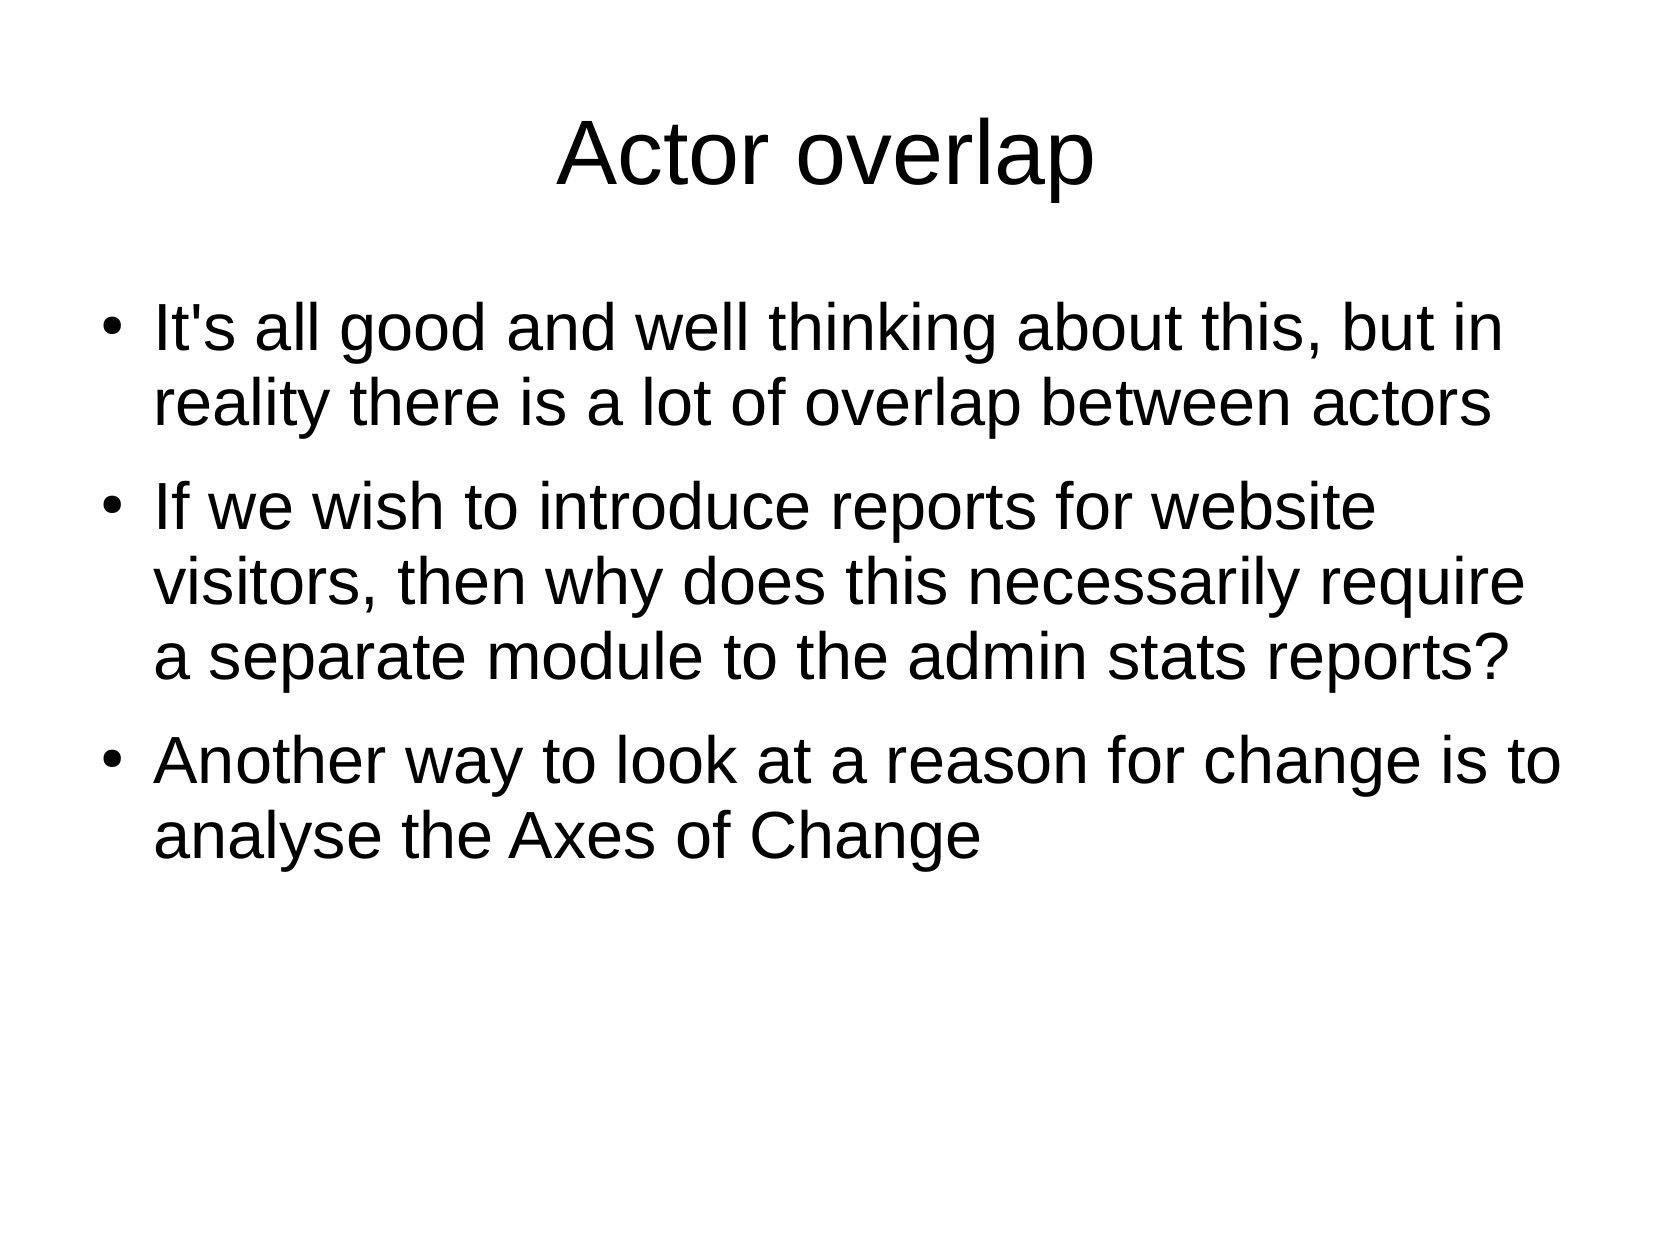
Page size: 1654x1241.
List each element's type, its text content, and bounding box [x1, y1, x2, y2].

title Actor overlap [82, 49, 1571, 257]
list It's all good and well thinking about this, but in reality there is a lot of overlap between actors If we wish to introduce reports for website visitors, then why does this necessarily require a separate module to the admin stats reports? Another way to look at a reason for change is to analyse the Axes of Change [82, 290, 1571, 1010]
